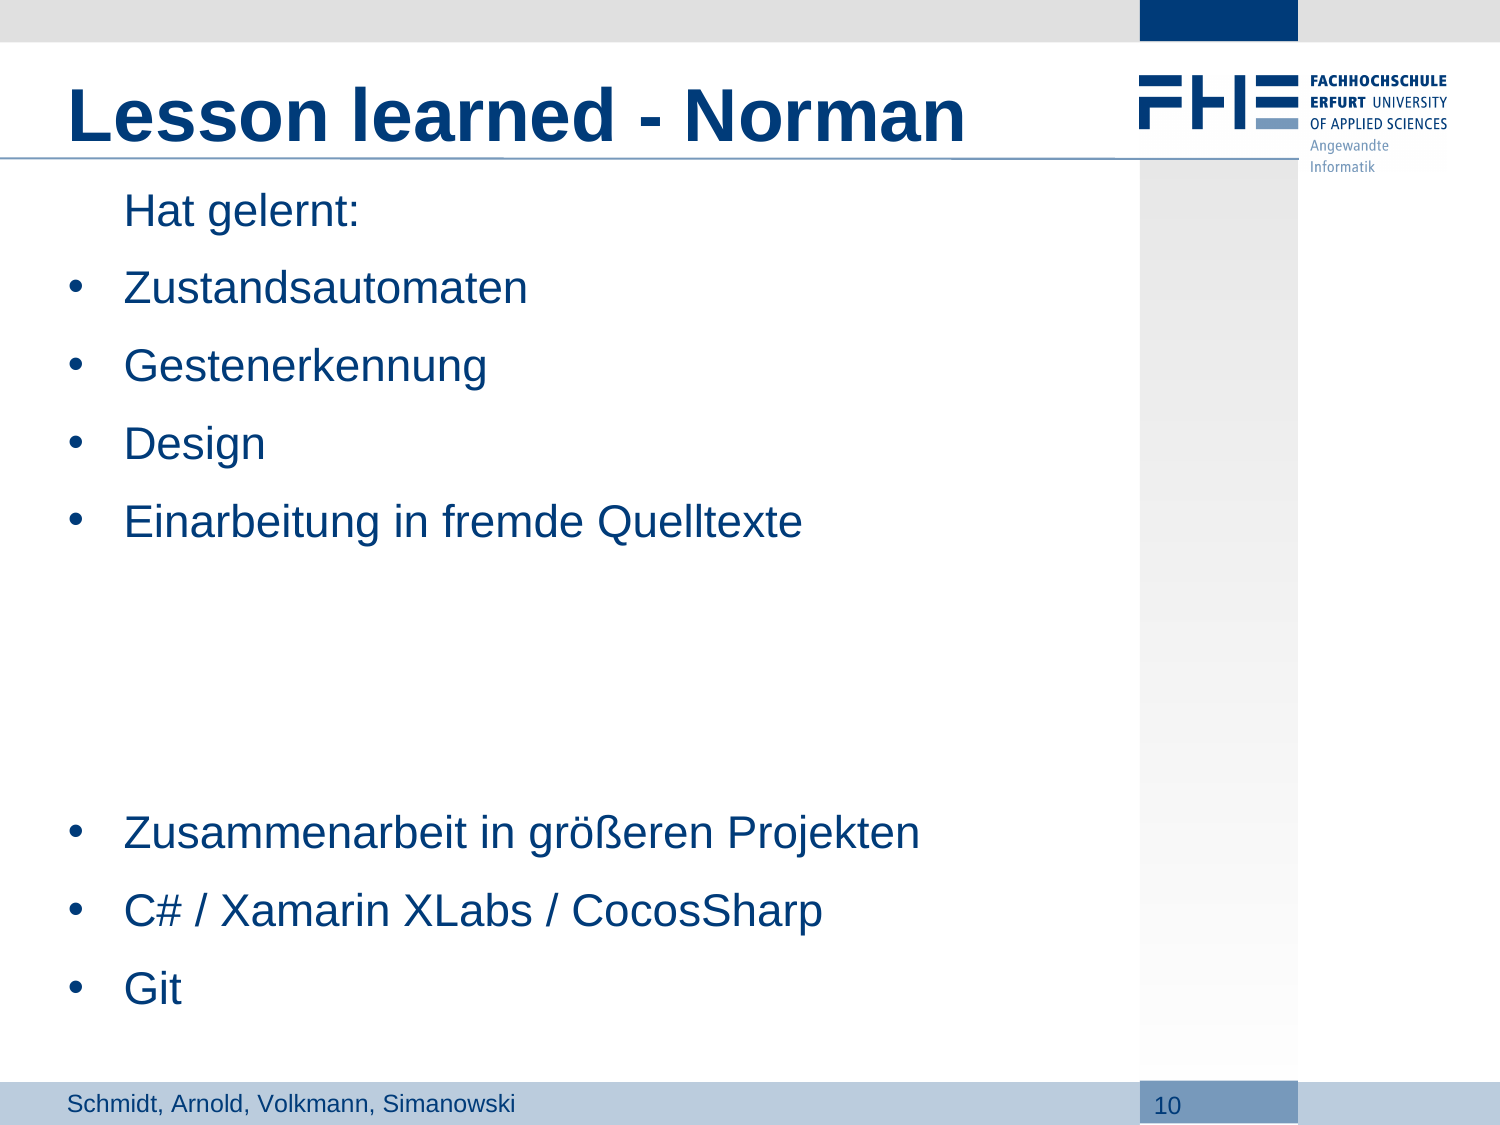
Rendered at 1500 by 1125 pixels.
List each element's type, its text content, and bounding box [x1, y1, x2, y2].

picture [1139, 75, 1447, 172]
list Hat gelernt: Zustandsautomaten Gestenerkennung Design Einarbeitung in fremde Quelltexte Zusammenarbeit in größeren Projekten C# / Xamarin XLabs / CocosSharp Git [53, 172, 1500, 1083]
title Lesson learned - Norman [53, 58, 1140, 142]
